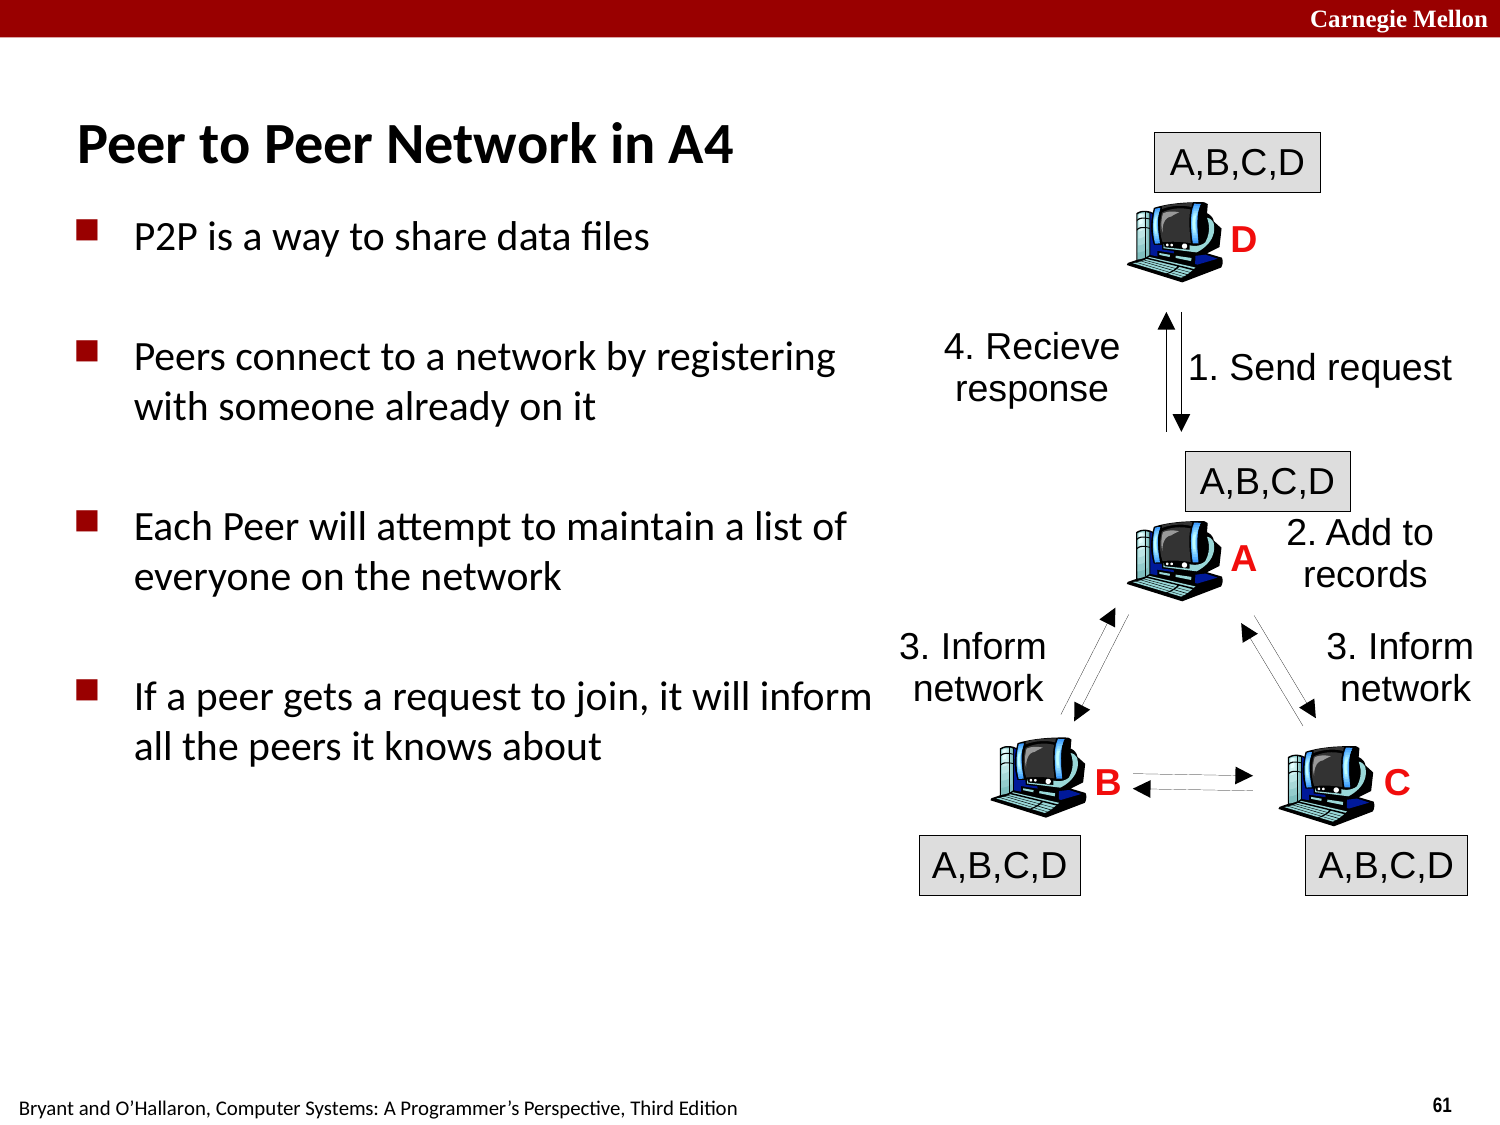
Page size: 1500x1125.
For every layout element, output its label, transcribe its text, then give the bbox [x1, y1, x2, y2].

text_box C [1359, 744, 1436, 820]
text_box 1. Send request [1200, 345, 1441, 390]
text_box A [1206, 520, 1277, 596]
text_box A,B,C,D [1154, 132, 1321, 193]
chart [1278, 745, 1376, 827]
chart [1126, 201, 1225, 283]
text_box 2. Add to records [1245, 530, 1486, 576]
list P2P is a way to share data files Peers connect to a network by registering with someone already on it Each Peer will attempt to maintain a list of everyone on the network If a peer gets a request to join, it will inform all the peers it knows about [62, 201, 916, 886]
text_box A [1240, 549, 1245, 560]
text_box D [1206, 201, 1282, 277]
text_box 3. Inform network [1323, 645, 1489, 691]
text_box A,B,C,D [1185, 451, 1351, 512]
text_box 3. Inform network [895, 645, 1061, 691]
chart [990, 736, 1088, 818]
text_box A,B,C,D [1305, 835, 1468, 896]
title Peer to Peer Network in A4 [62, 93, 1297, 188]
text_box B [1070, 744, 1146, 820]
text_box 4. Recieve response [912, 345, 1153, 390]
text_box A,B,C,D [919, 835, 1081, 896]
chart [1126, 520, 1225, 602]
